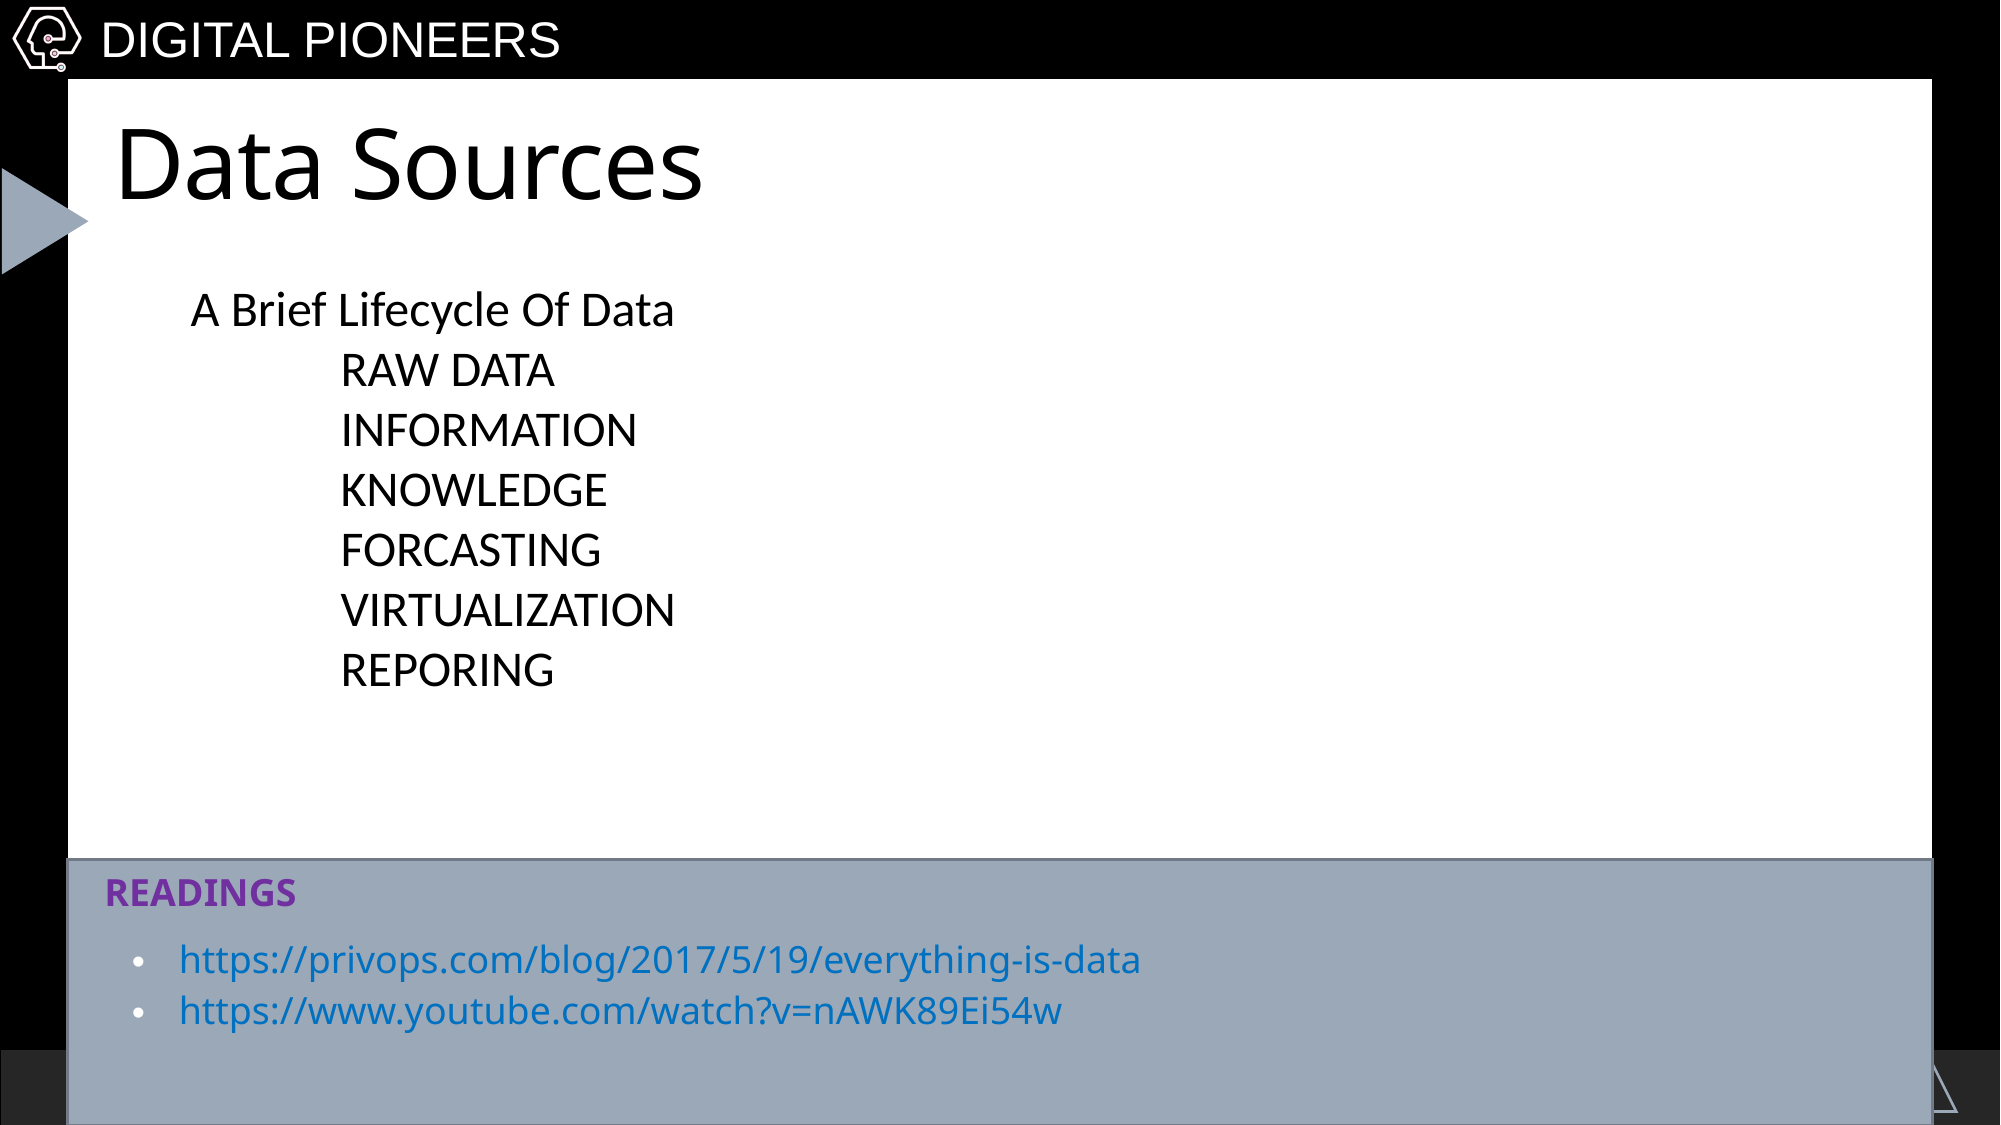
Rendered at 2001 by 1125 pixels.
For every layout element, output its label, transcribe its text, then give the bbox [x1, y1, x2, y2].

text_box https://privops.com/blog/2017/5/19/everything-is-data https://www.youtube.com/watch?v=nAWK89Ei54w [116, 928, 1264, 1125]
text_box [68, 860, 1933, 1125]
text_box READINGS [89, 861, 326, 922]
picture [7, 5, 85, 73]
text_box DIGITAL PIONEERS [85, 0, 596, 76]
text_box A Brief Lifecycle Of Data RAW DATA INFORMATION KNOWLEDGE FORCASTING VIRTUALIZATION REPORING [119, 268, 1842, 754]
title Data Sources [98, 93, 1813, 243]
